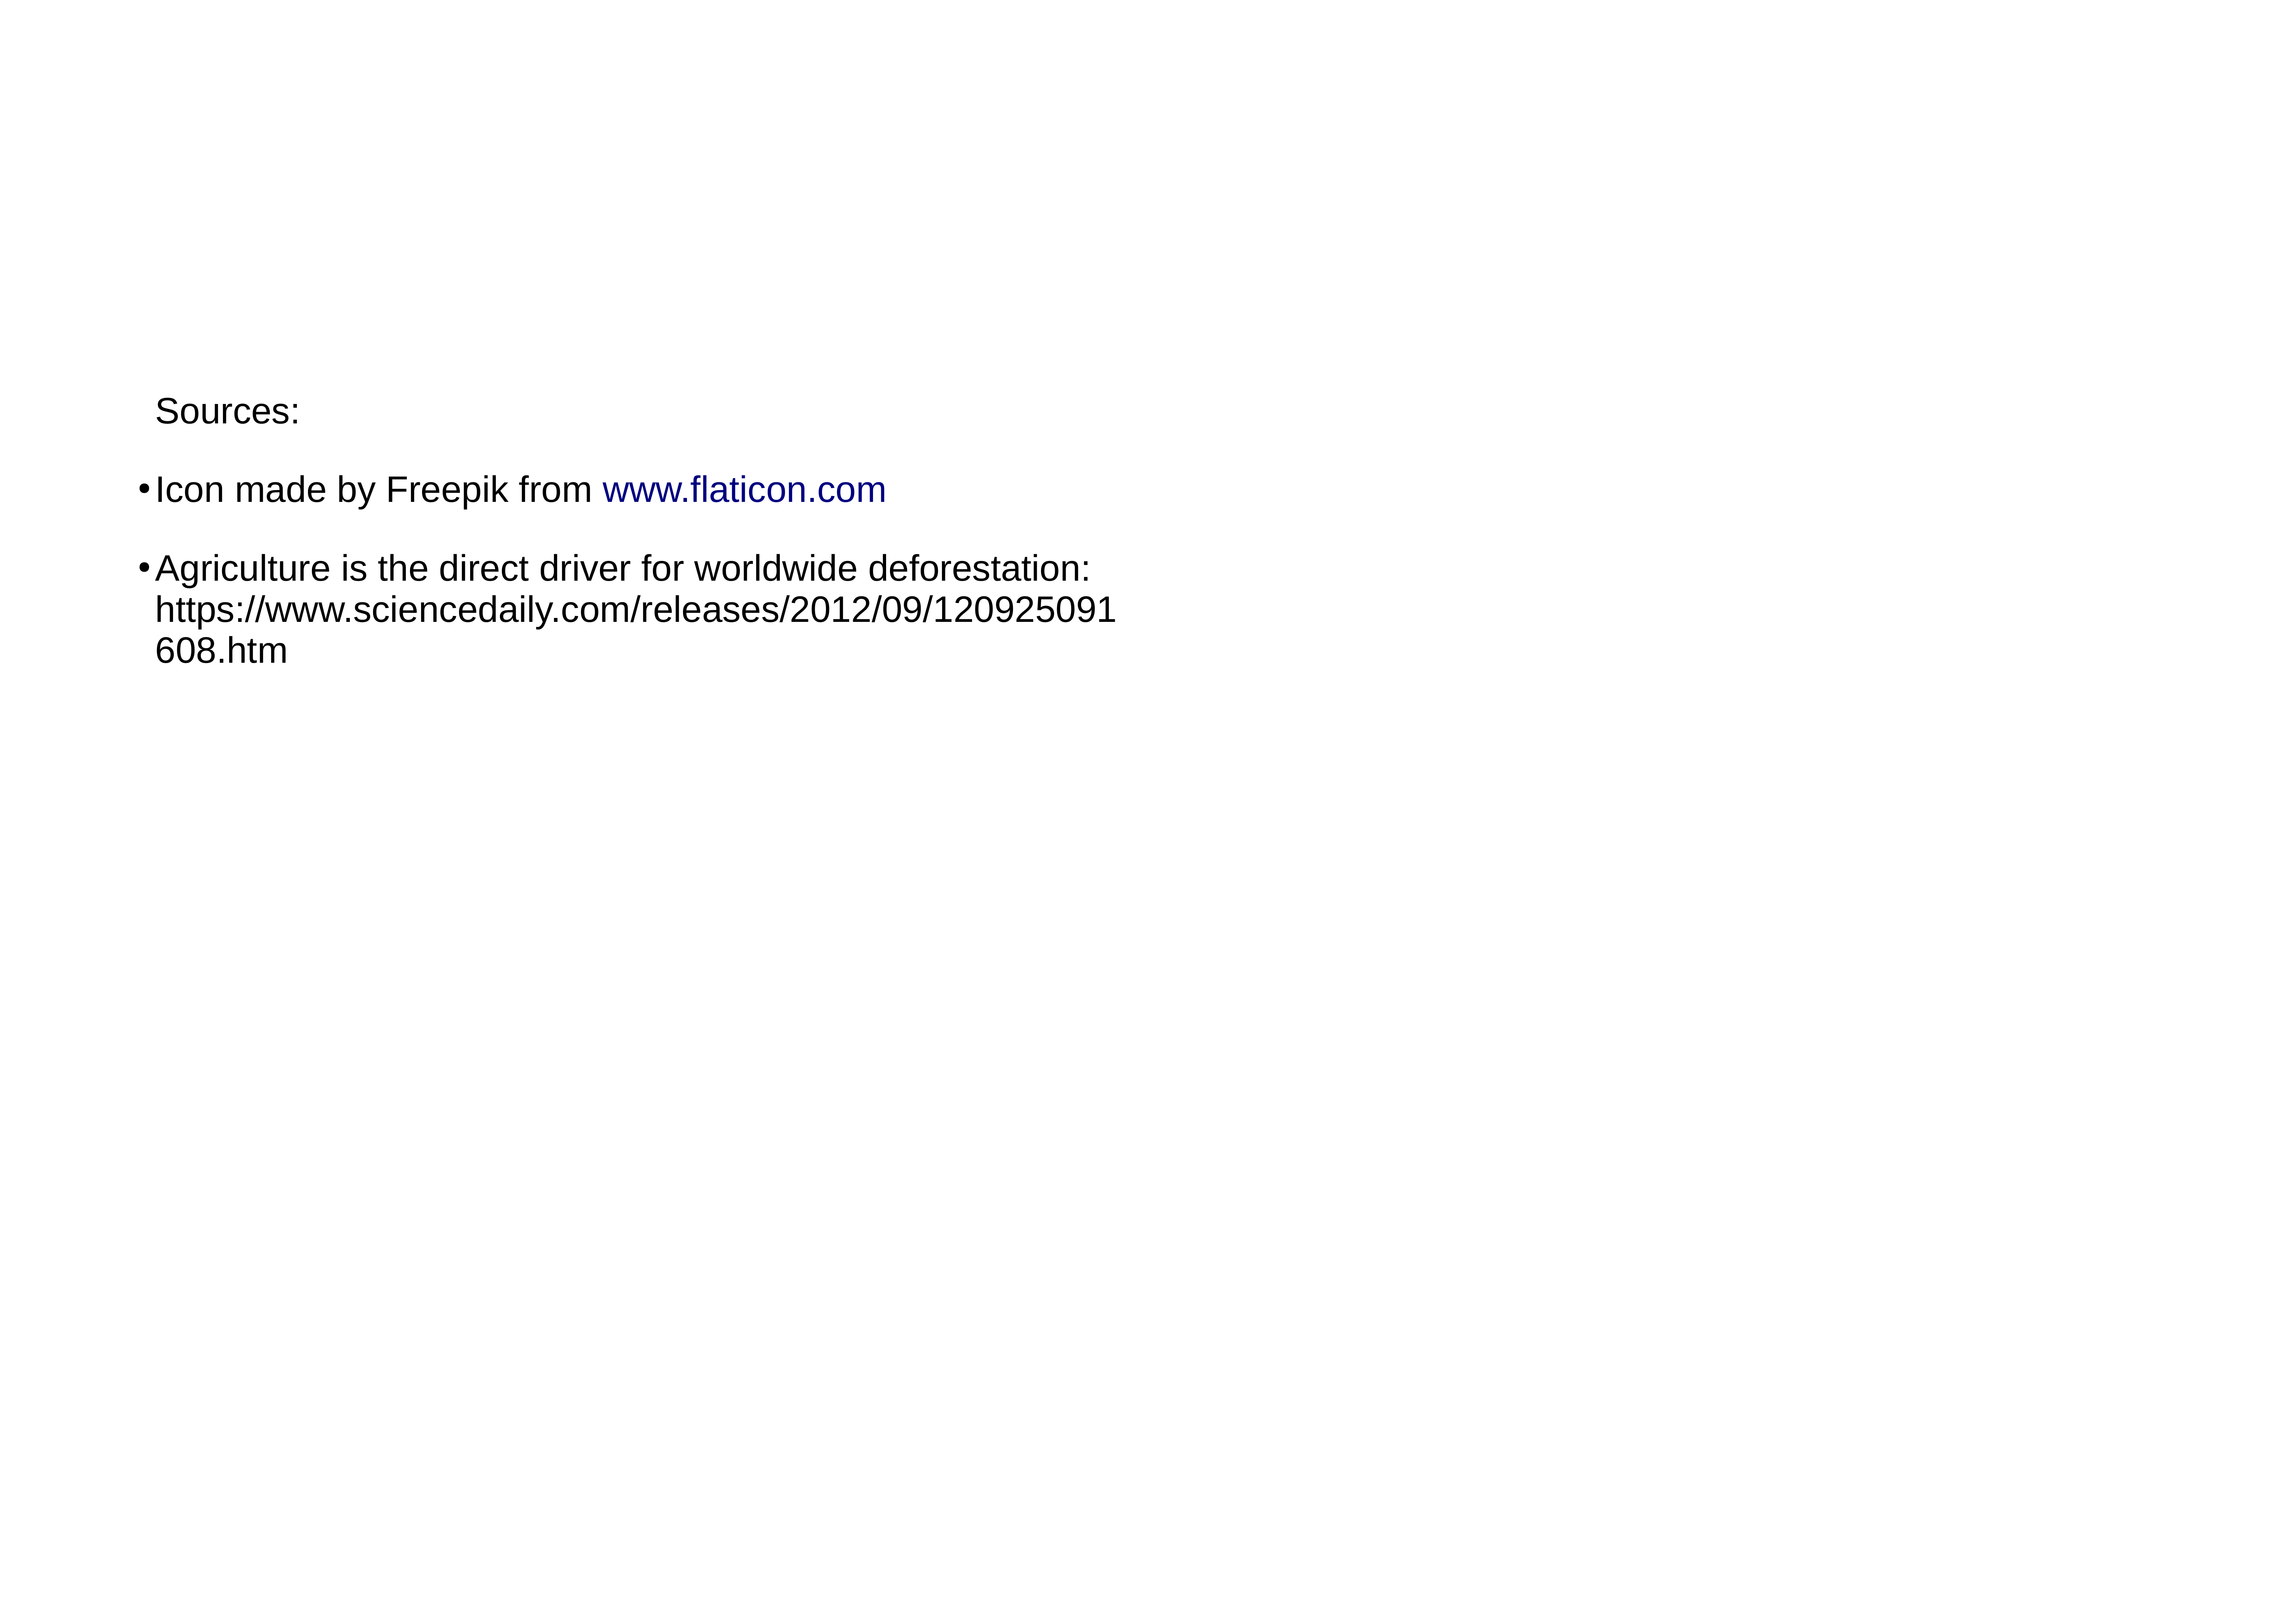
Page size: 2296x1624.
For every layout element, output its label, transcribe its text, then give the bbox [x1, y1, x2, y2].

list Sources: Icon made by Freepik from www.flaticon.com Agriculture is the direct driver for worldwide deforestation: https://www.sciencedaily.com/releases/2012/09/120925091608.htm [132, 390, 1124, 1310]
